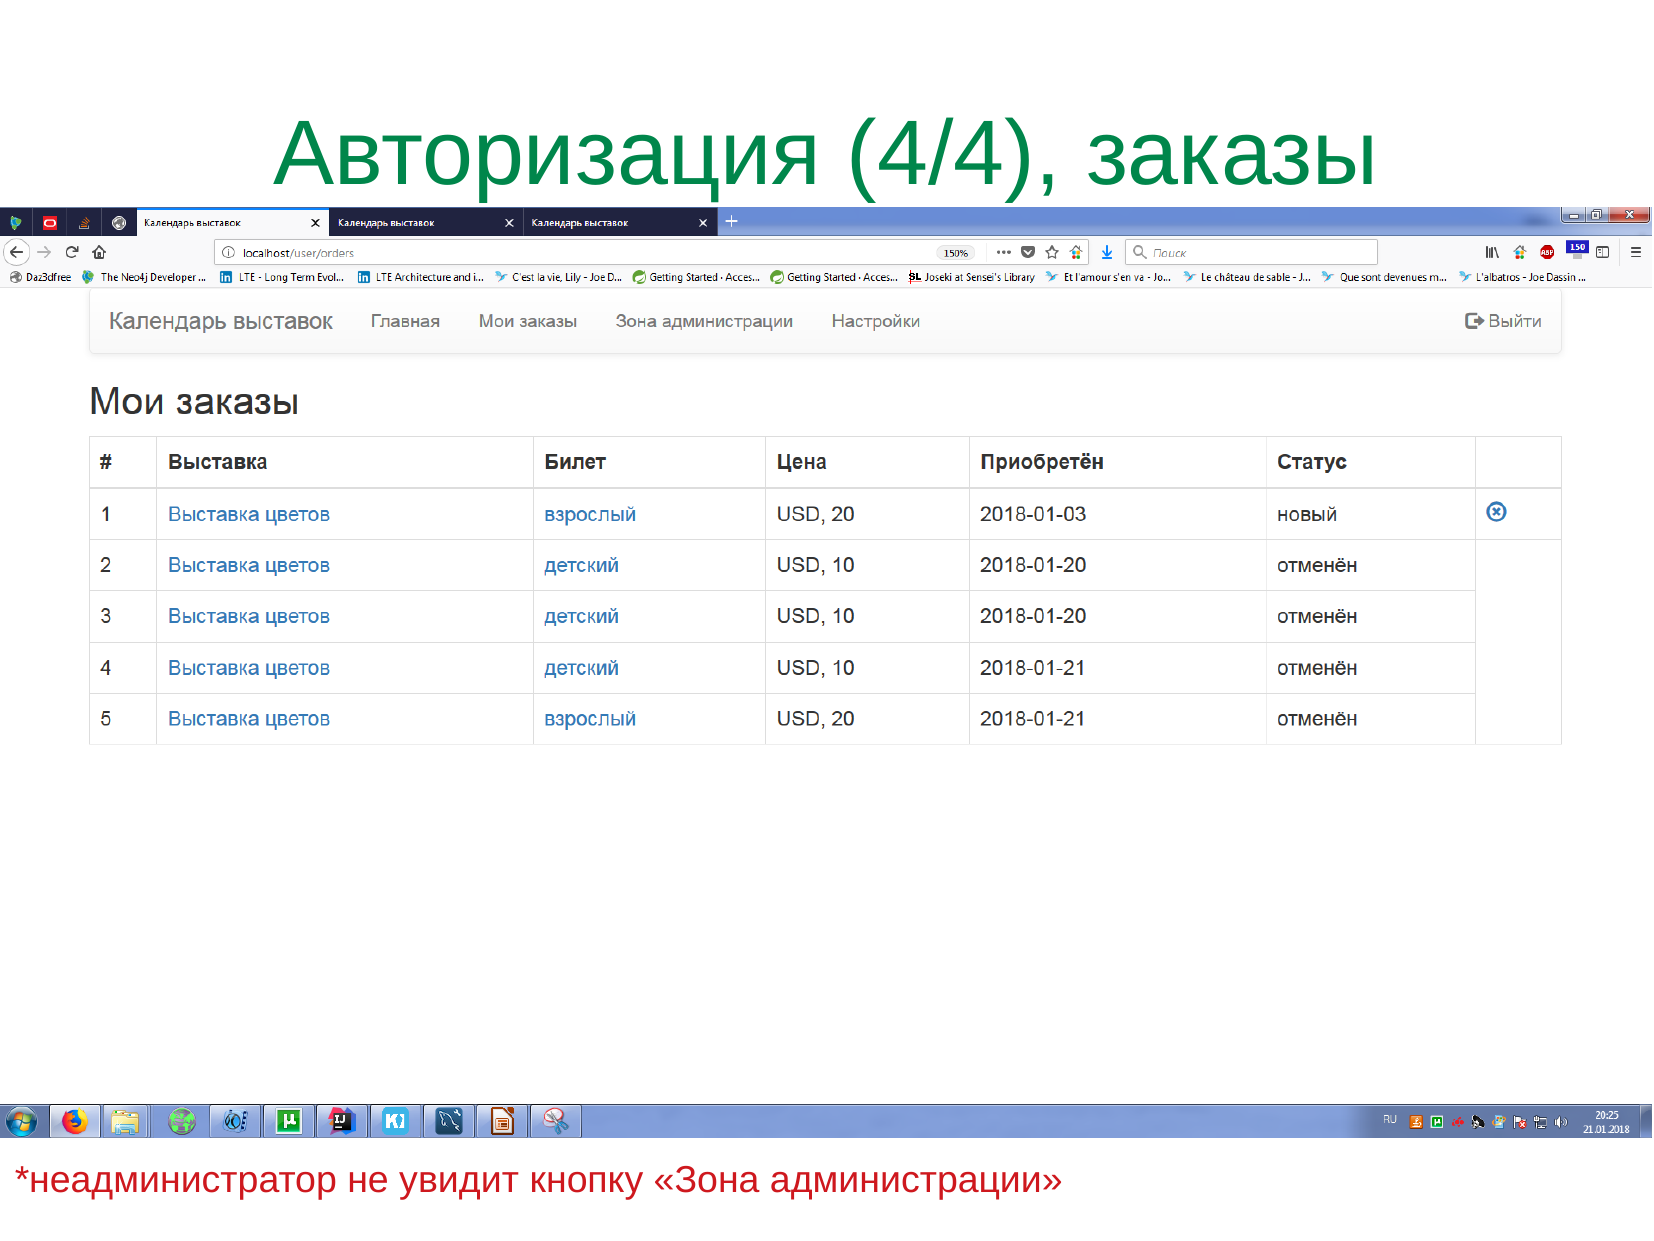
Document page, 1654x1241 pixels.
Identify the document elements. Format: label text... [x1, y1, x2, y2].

picture [0, 207, 1652, 1138]
text_box *неадминистратор не увидит кнопку «Зона администрации» [0, 1151, 1654, 1241]
title Авторизация (4/4), заказы [0, 49, 1654, 257]
